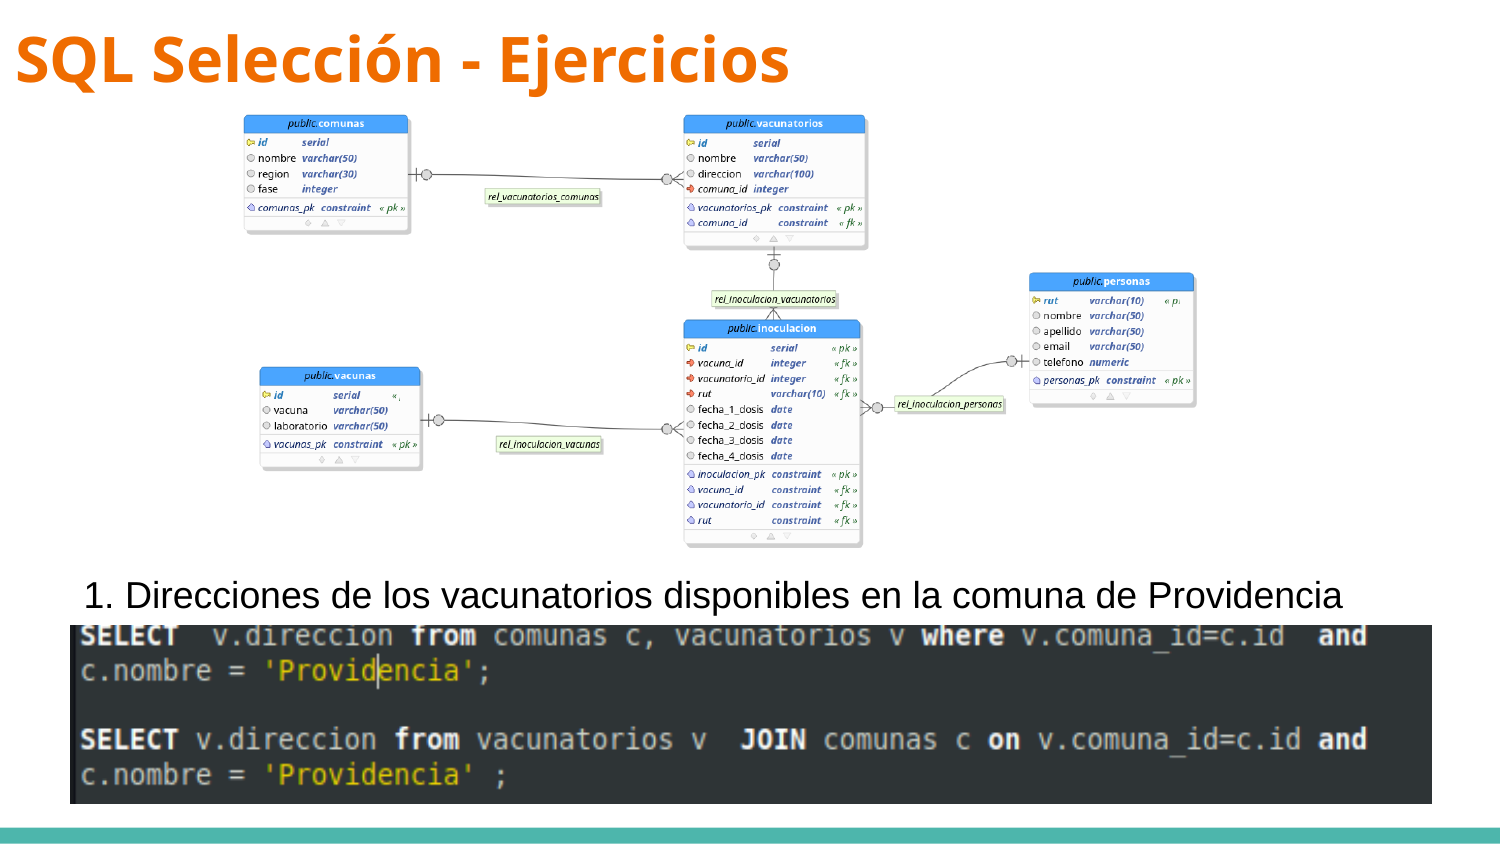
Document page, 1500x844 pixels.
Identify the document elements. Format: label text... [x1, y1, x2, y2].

picture [70, 625, 1432, 804]
title SQL Selección - Ejercicios [0, 0, 1398, 116]
picture [236, 107, 1205, 556]
text_box 1. Direcciones de los vacunatorios disponibles en la comuna de Providencia [68, 566, 1359, 624]
